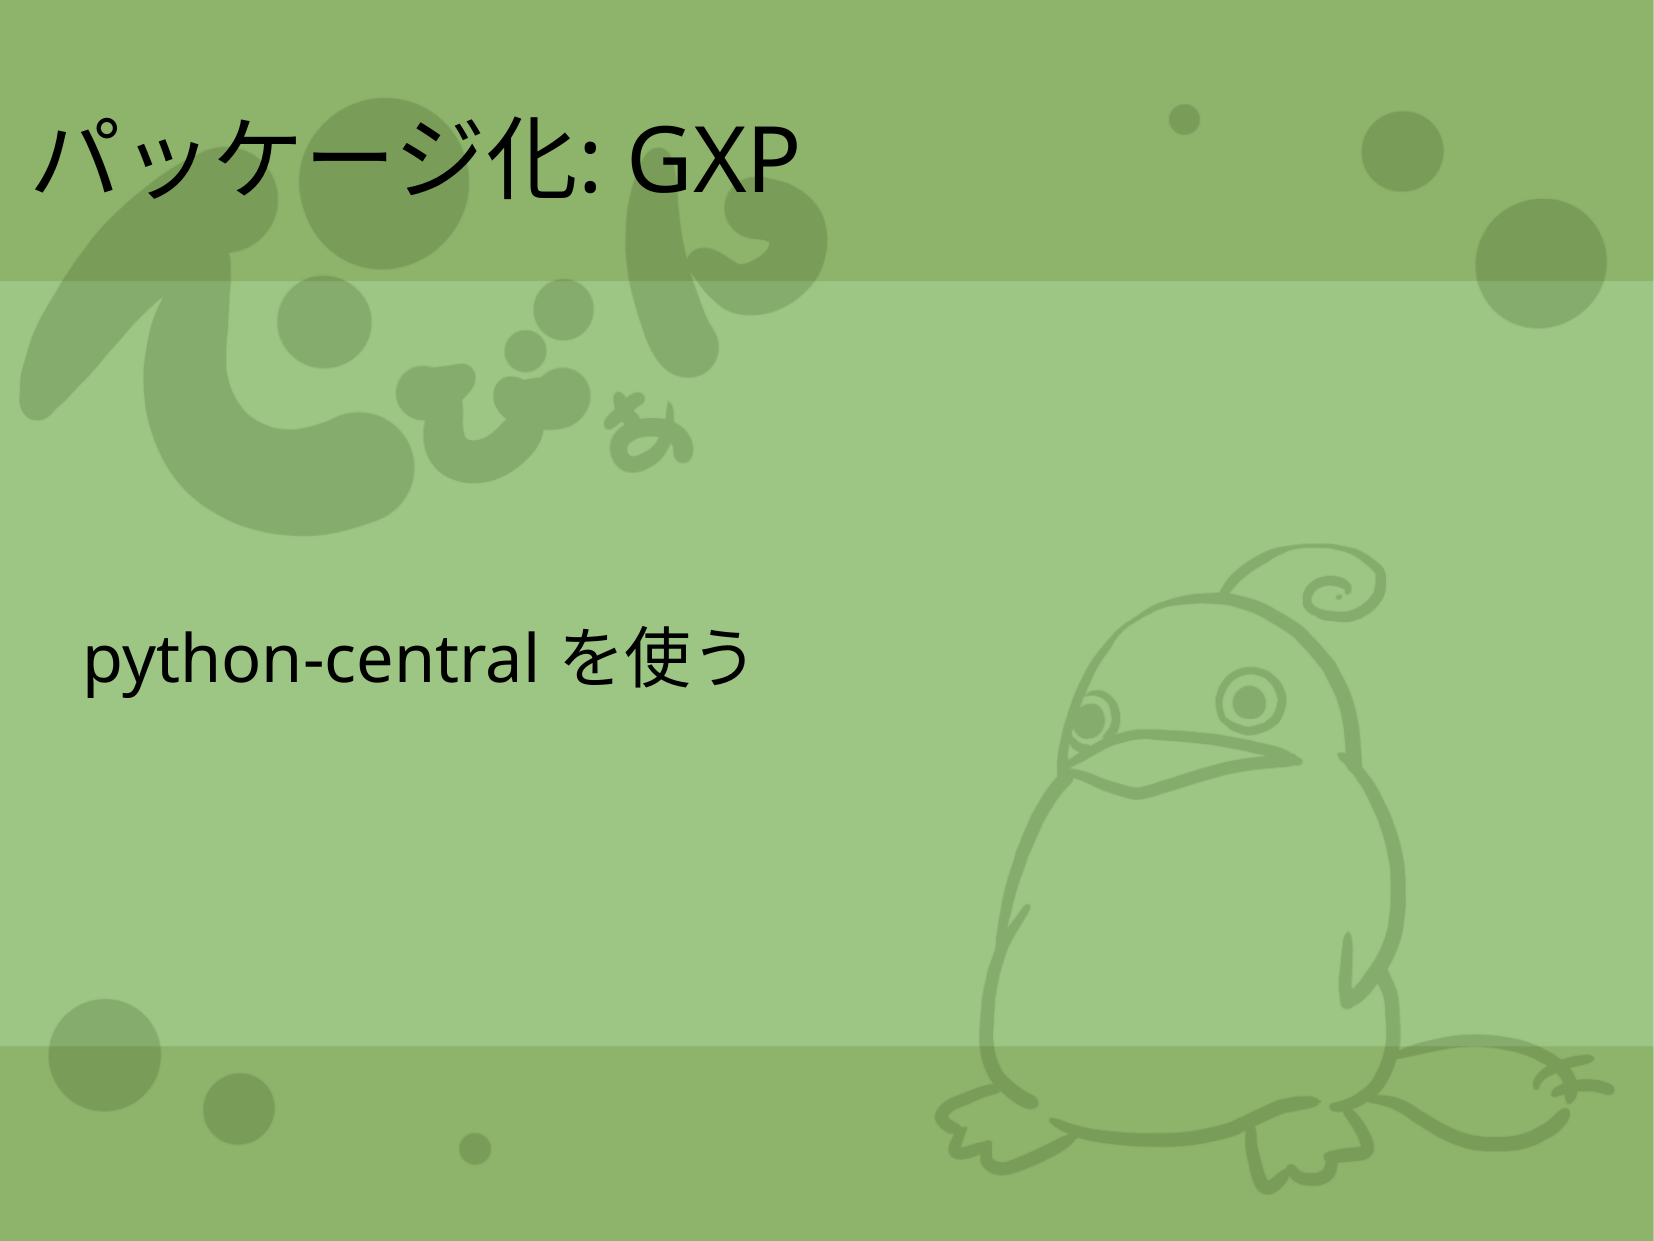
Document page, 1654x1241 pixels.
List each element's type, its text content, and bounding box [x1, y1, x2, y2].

title パッケージ化: GXP [29, 49, 1625, 257]
subtitle python-central を使う [82, 289, 1571, 1109]
picture [0, 0, 1654, 1241]
